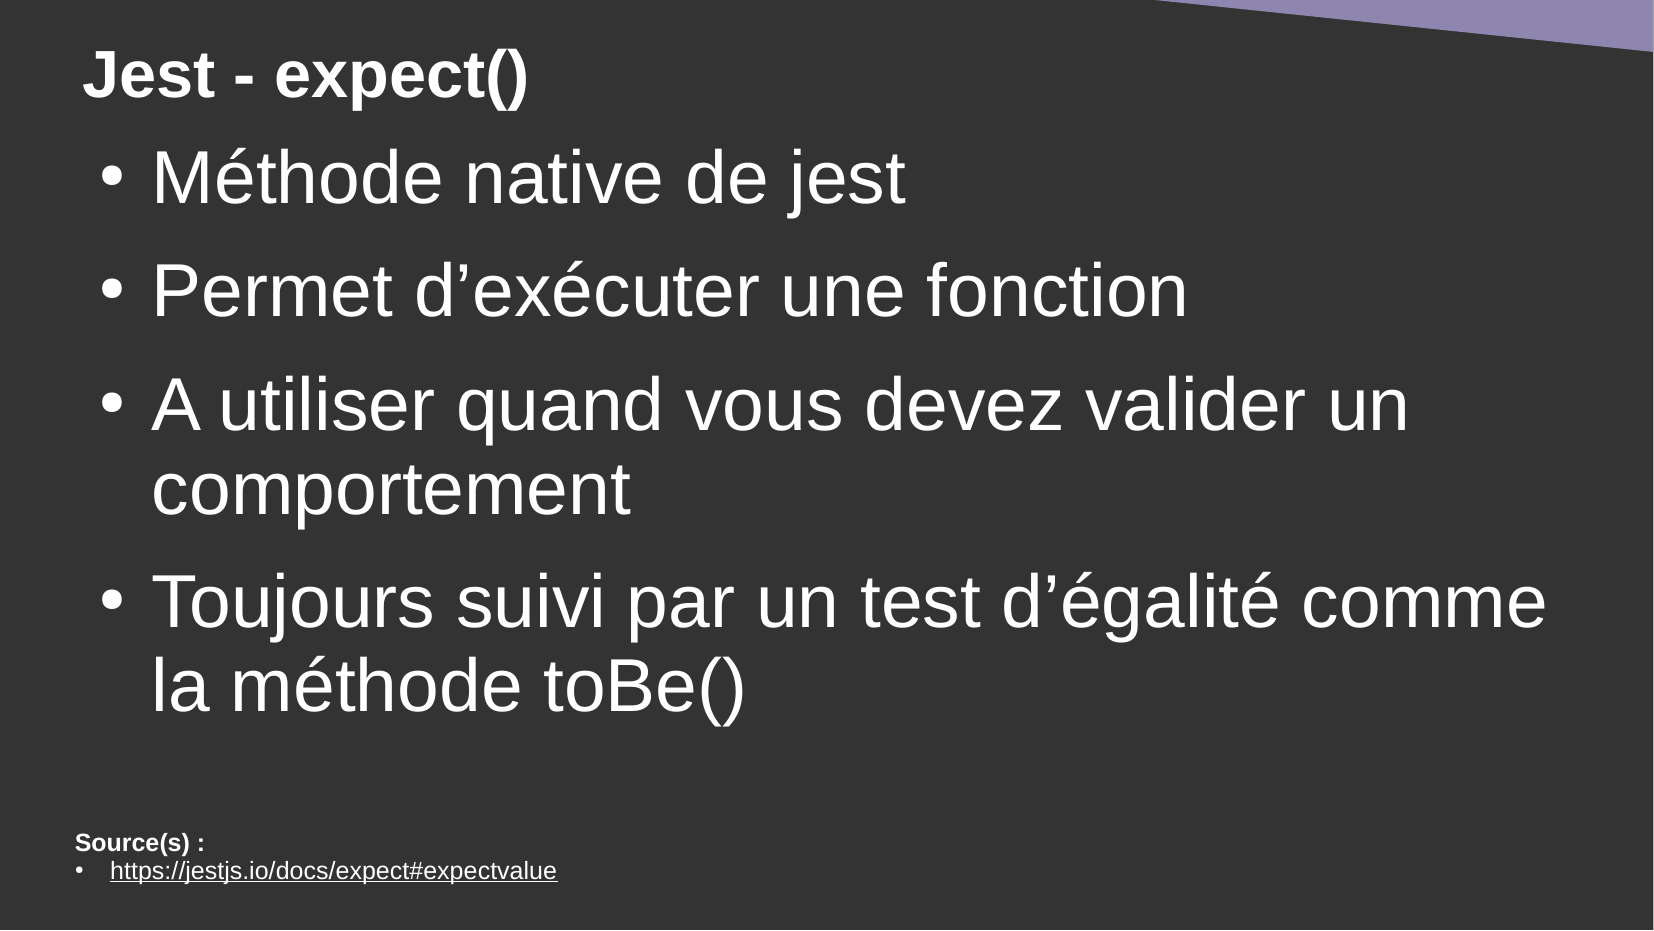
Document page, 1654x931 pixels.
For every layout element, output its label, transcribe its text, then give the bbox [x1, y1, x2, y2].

text_box [1154, 0, 1654, 53]
title Jest - expect() [82, 37, 799, 114]
text_box Source(s) : https://jestjs.io/docs/expect#expectvalue [60, 821, 1546, 906]
list Méthode native de jest Permet d’exécuter une fonction A utiliser quand vous devez valider un comportement Toujours suivi par un test d’égalité comme la méthode toBe() [80, 135, 1619, 804]
